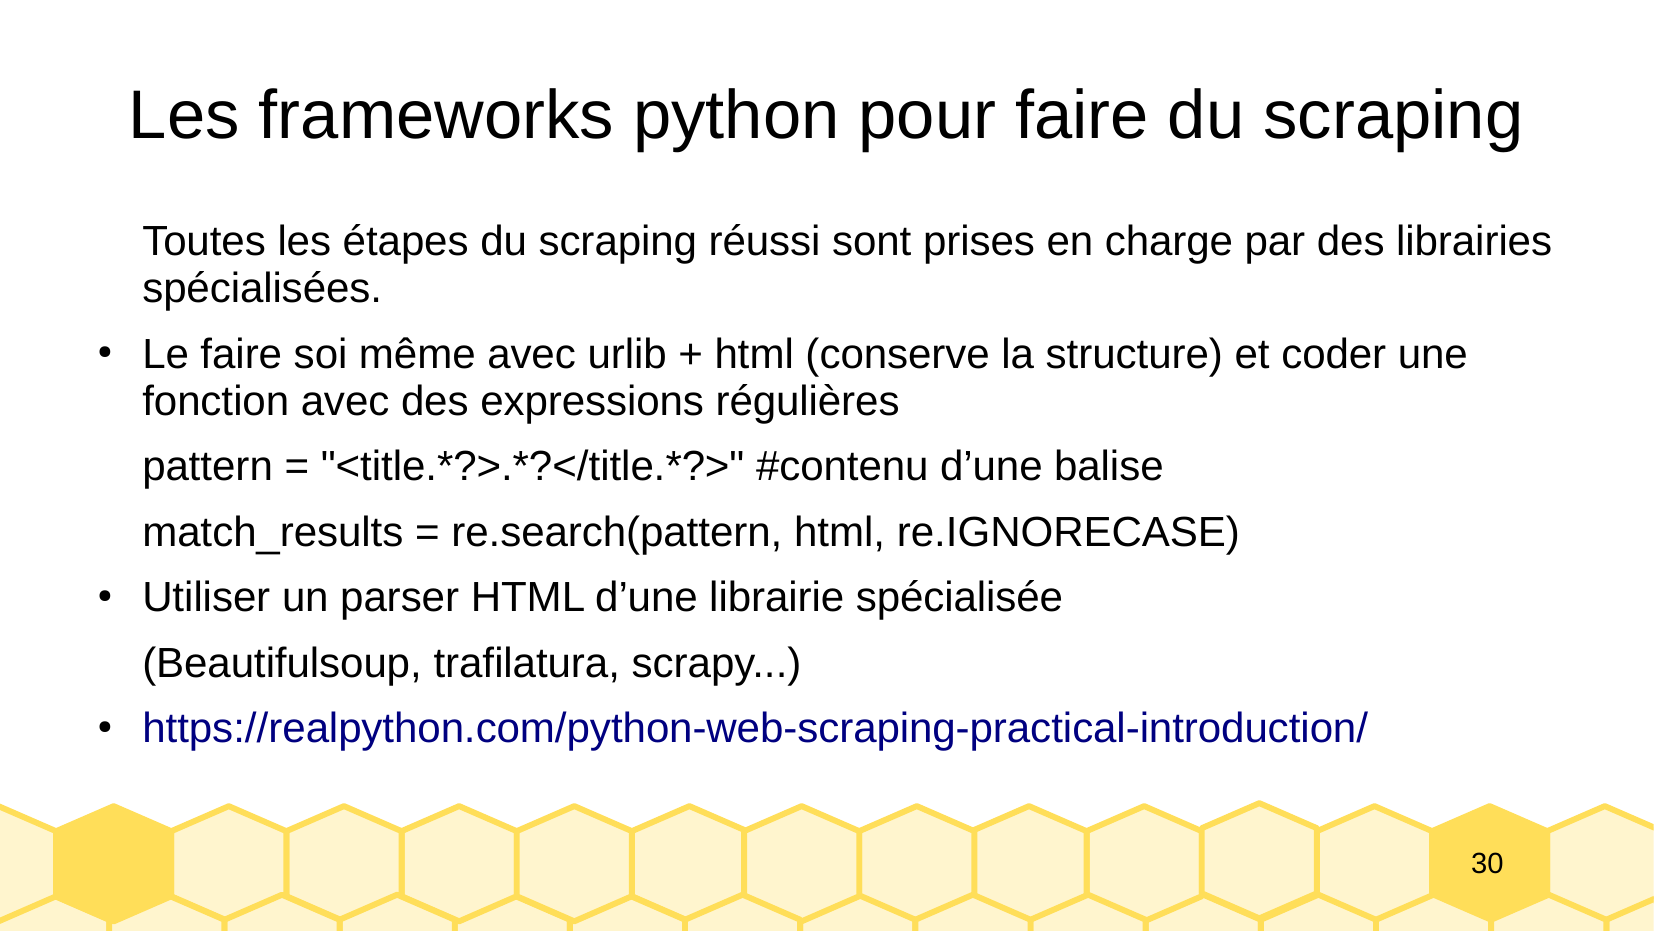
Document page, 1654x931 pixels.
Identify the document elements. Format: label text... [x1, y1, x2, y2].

list Toutes les étapes du scraping réussi sont prises en charge par des librairies spécialisées. Le faire soi même avec urlib + html (conserve la structure) et coder une fonction avec des expressions régulières pattern = "<title.*?>.*?</title.*?>" #contenu d’une balise match_results = re.search(pattern, html, re.IGNORECASE) Utiliser un parser HTML d’une librairie spécialisée (Beautifulsoup, trafilatura, scrapy...) https://realpython.com/python-web-scraping-practical-introduction/ [82, 217, 1571, 758]
title Les frameworks python pour faire du scraping [82, 37, 1571, 193]
